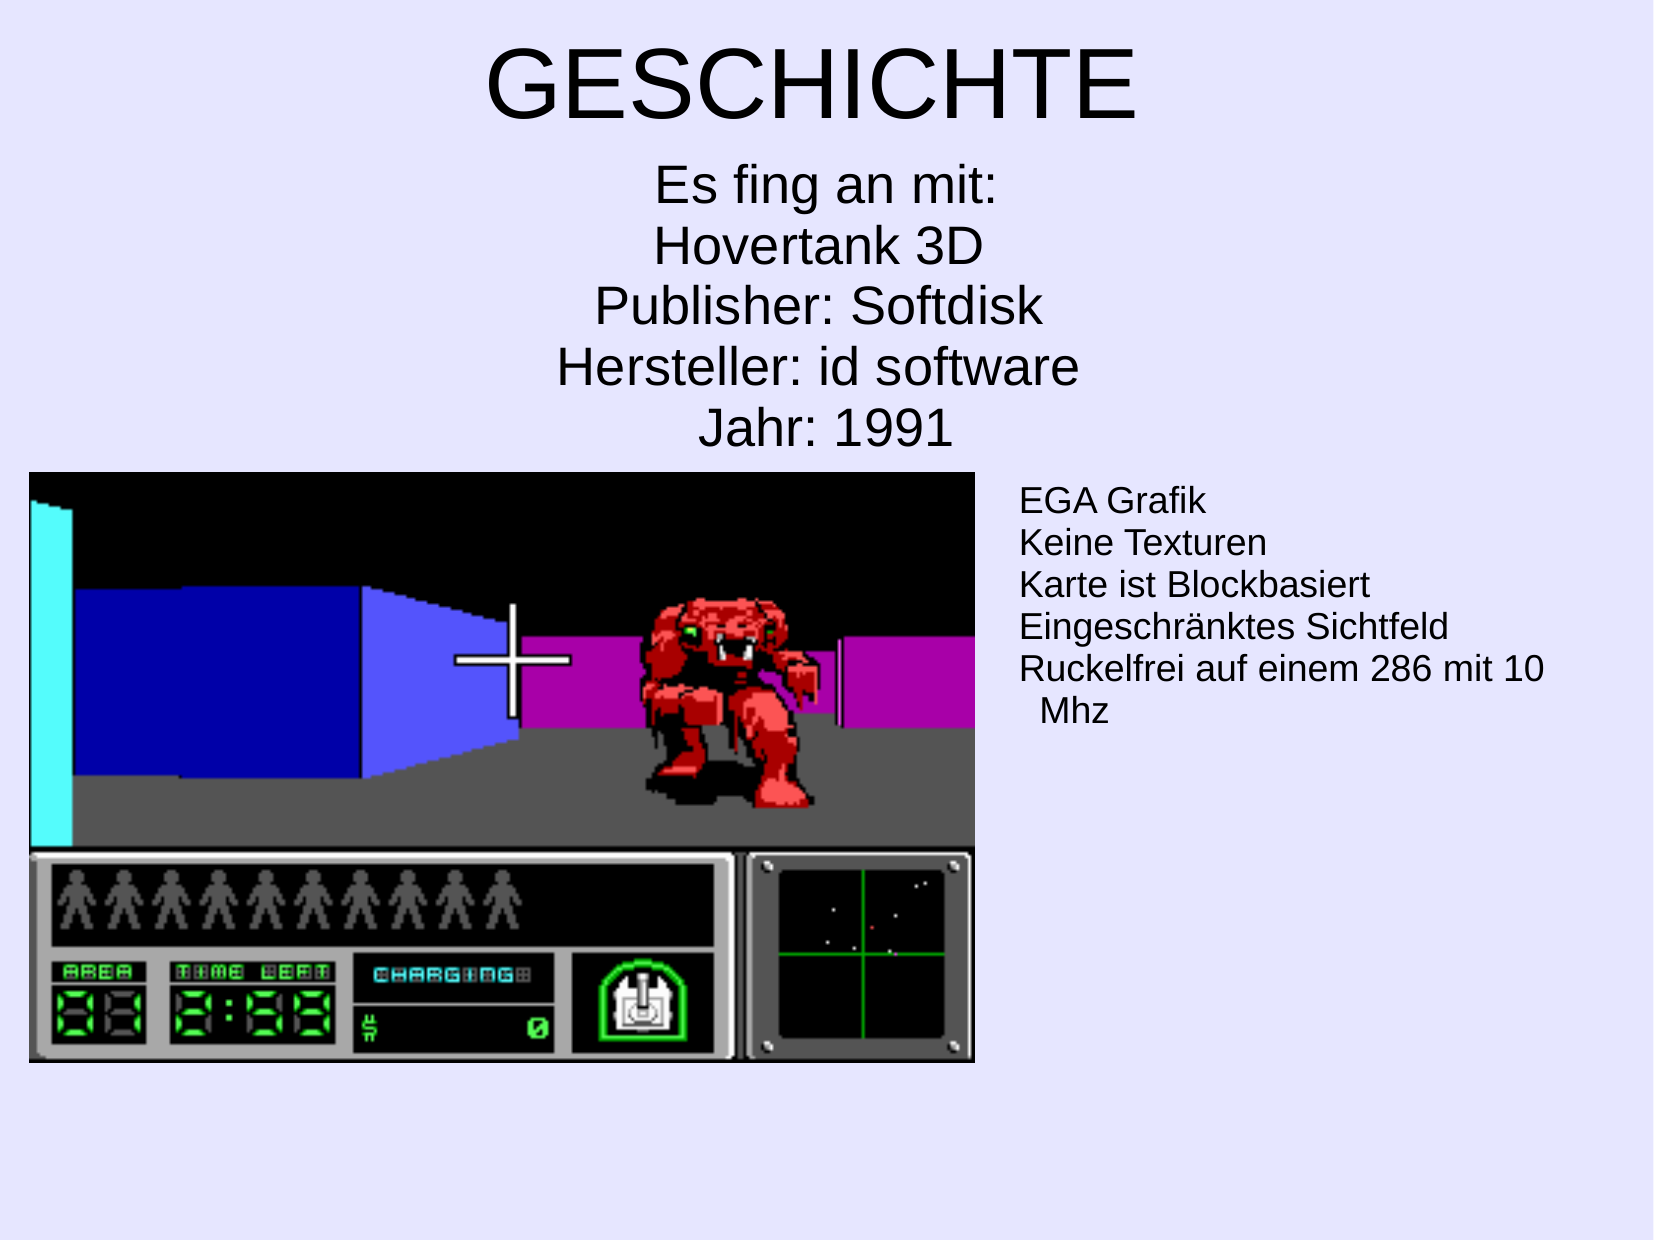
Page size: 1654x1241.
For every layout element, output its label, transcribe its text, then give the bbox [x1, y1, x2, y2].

text_box EGA Grafik Keine Texturen Karte ist Blockbasiert Eingeschränktes Sichtfeld Ruckelfrei auf einem 286 mit 10 Mhz [1003, 472, 1625, 740]
picture [29, 472, 975, 1063]
text_box Es fing an mit: Hovertank 3D Publisher: Softdisk Hersteller: id software Jahr: 1991 [0, 147, 1654, 466]
text_box GESCHICHTE [442, 21, 1182, 147]
